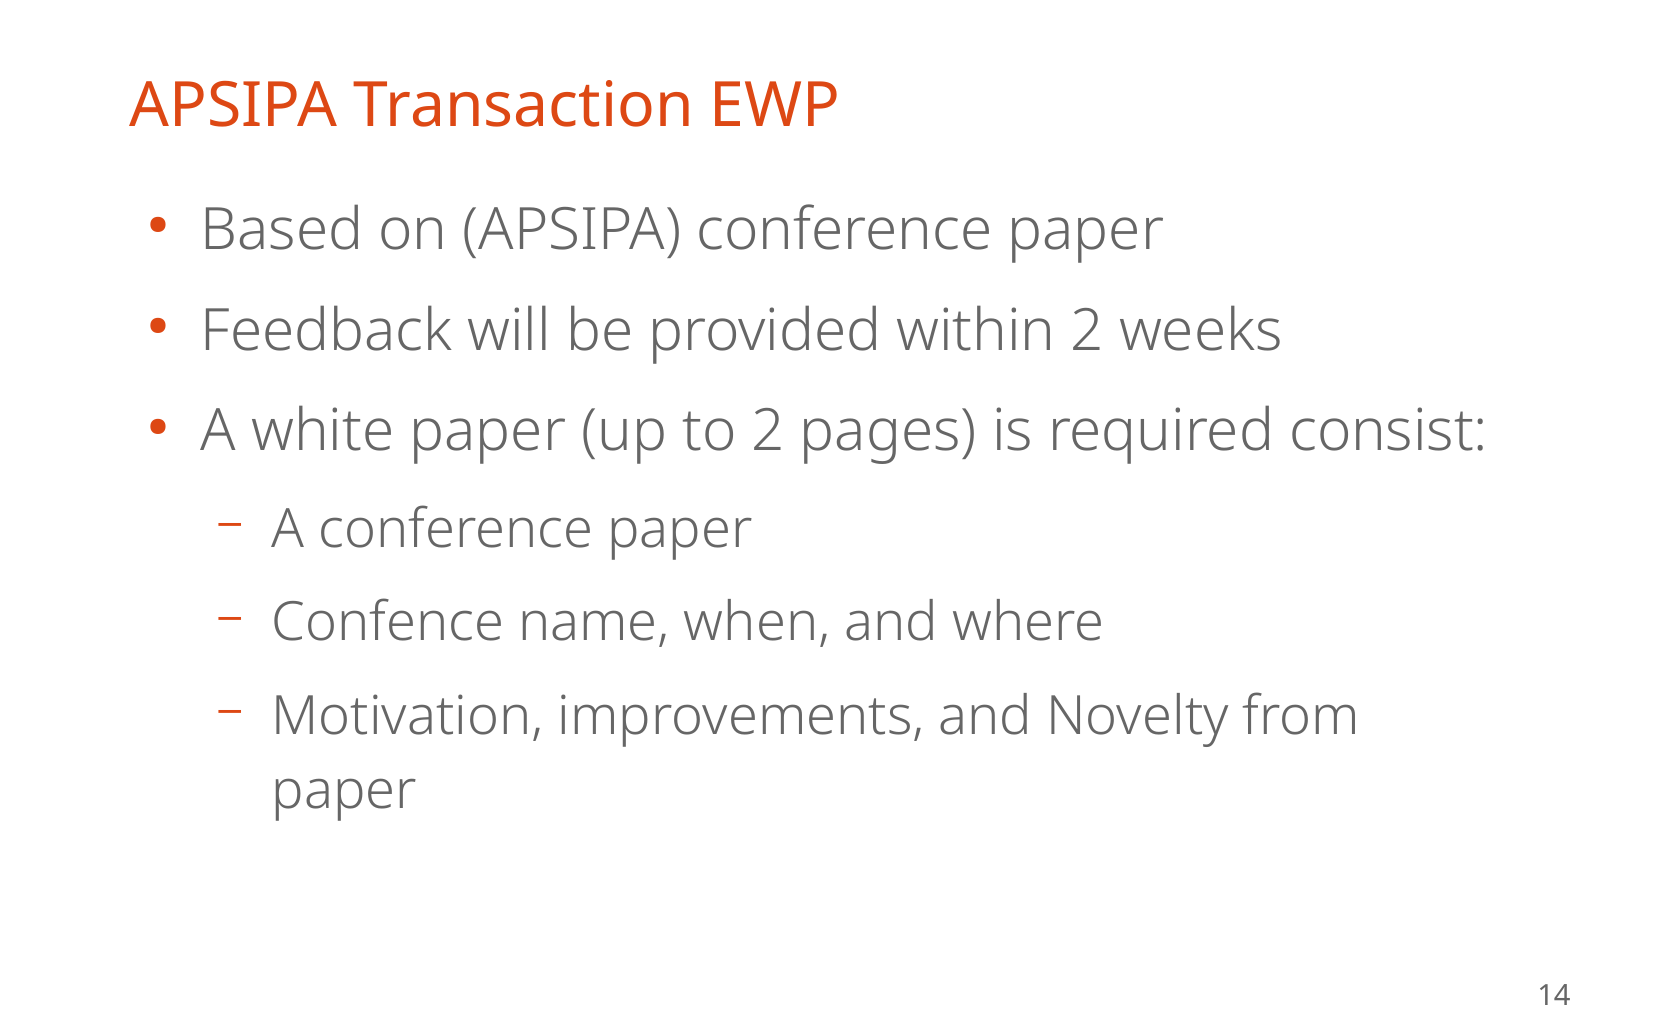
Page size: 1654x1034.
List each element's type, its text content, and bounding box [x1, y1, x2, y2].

title APSIPA Transaction EWP [129, 49, 1518, 155]
list Based on (APSIPA) conference paper Feedback will be provided within 2 weeks A white paper (up to 2 pages) is required consist: A conference paper Confence name, when, and where Motivation, improvements, and Novelty from paper [129, 186, 1518, 916]
